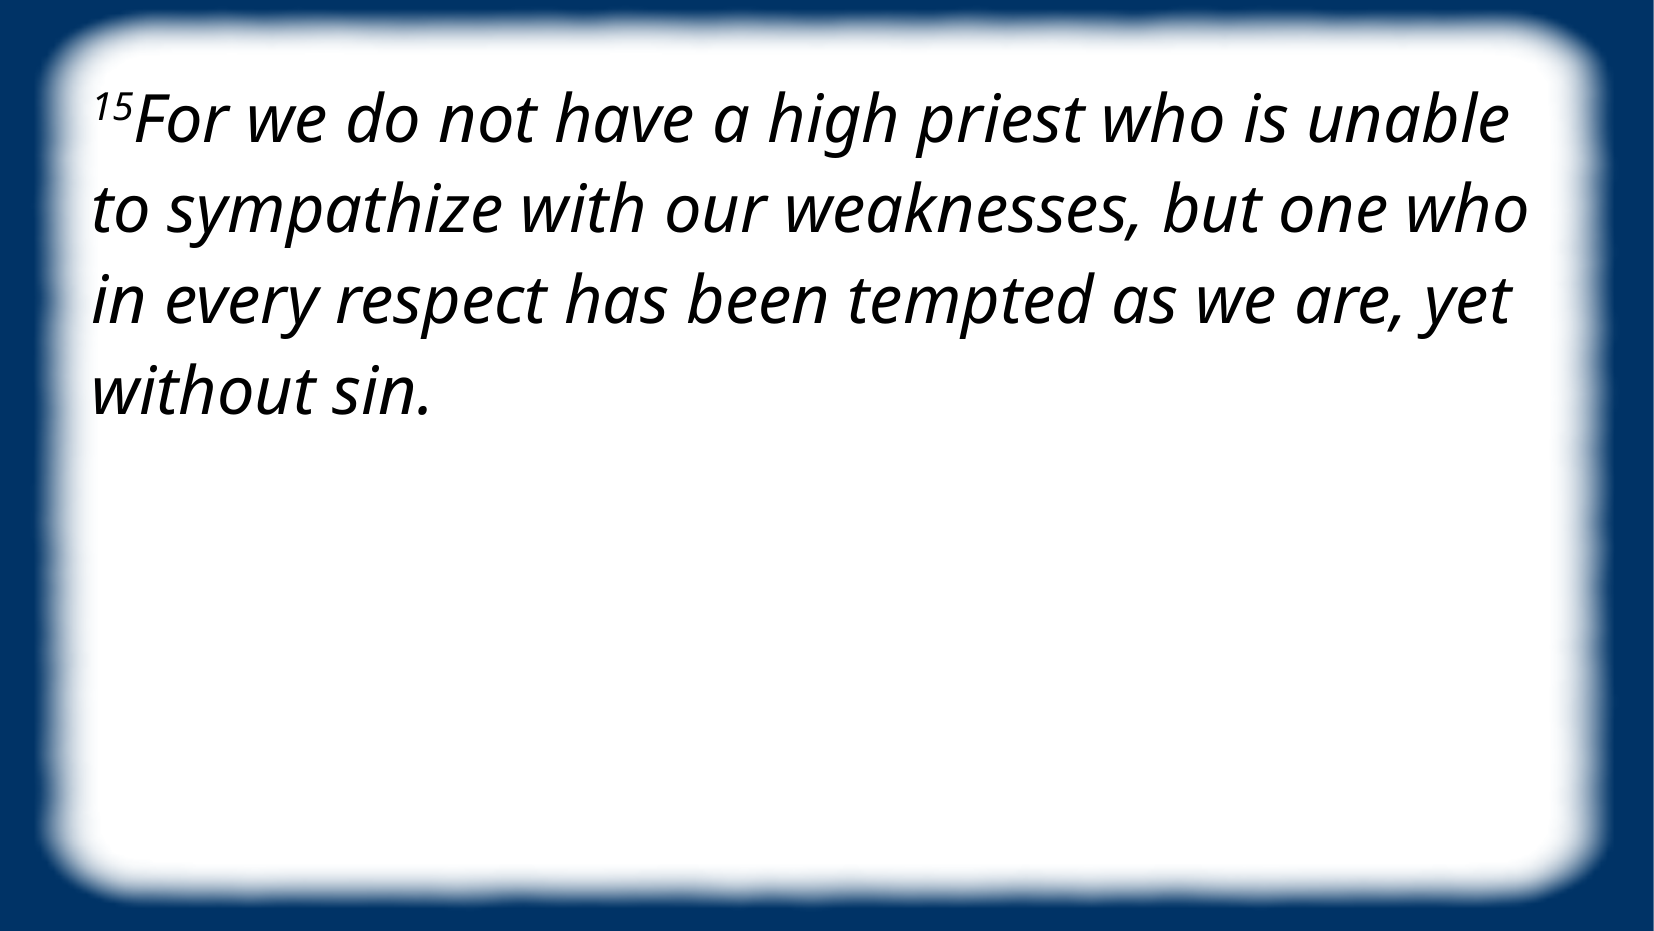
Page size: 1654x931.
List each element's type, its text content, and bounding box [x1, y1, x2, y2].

picture [0, 0, 1654, 931]
text_box 15For we do not have a high priest who is unable to sympathize with our weaknesses, but one who in every respect has been tempted as we are, yet without sin. [76, 63, 1577, 466]
